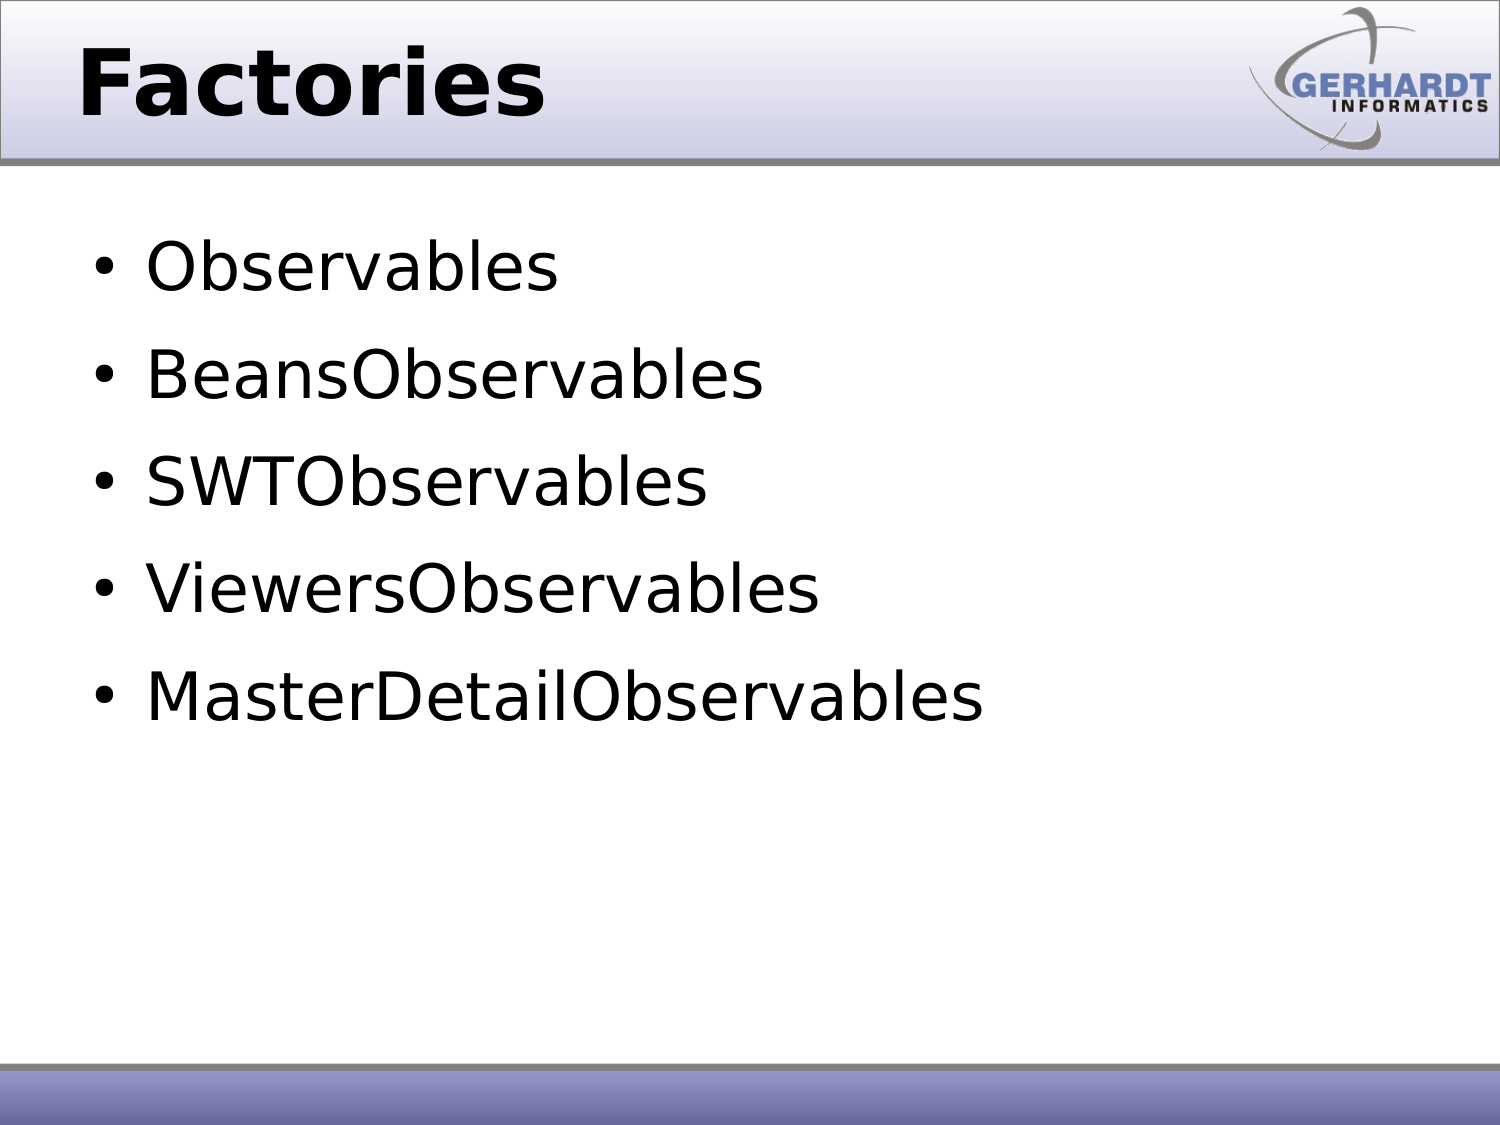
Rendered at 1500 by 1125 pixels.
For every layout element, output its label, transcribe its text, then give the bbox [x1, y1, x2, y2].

title Factories [75, 0, 1425, 171]
picture [1425, 7, 1491, 151]
list Observables BeansObservables SWTObservables ViewersObservables MasterDetailObservables [75, 228, 1425, 1048]
